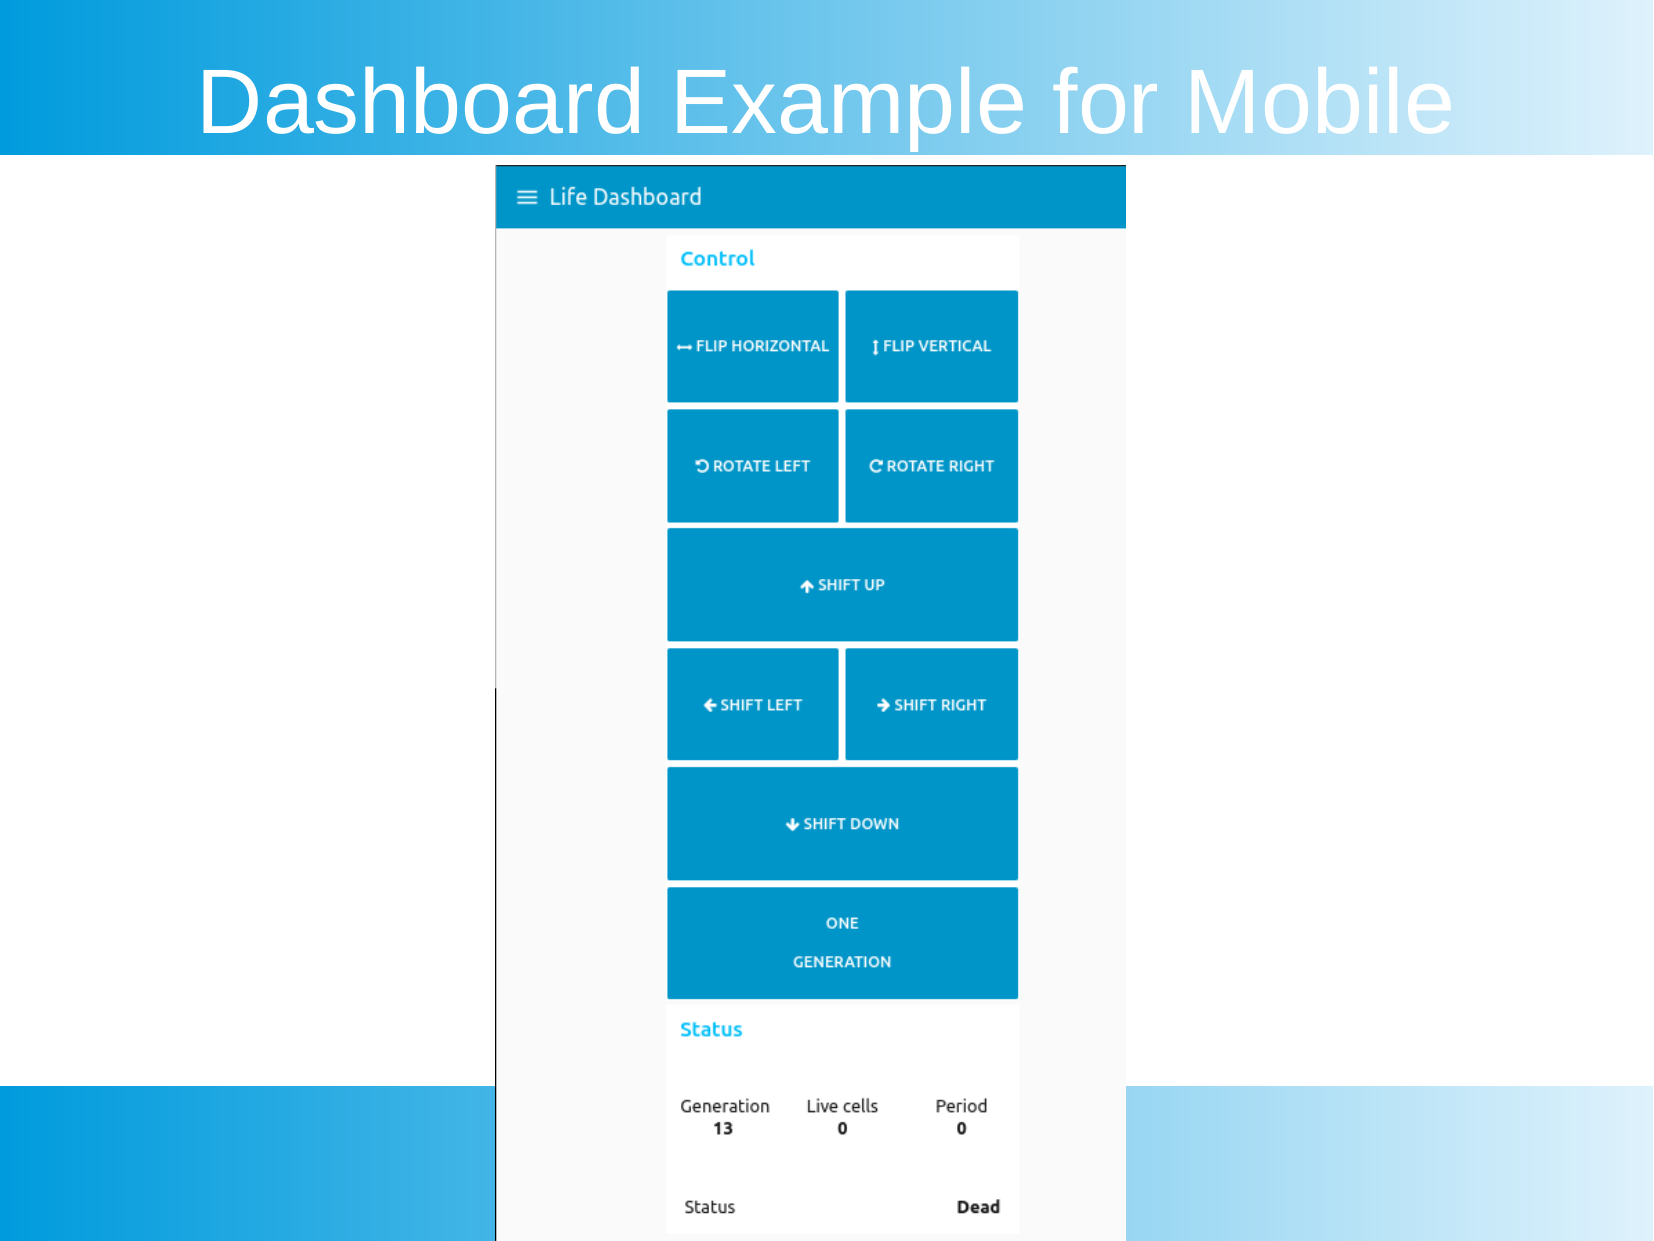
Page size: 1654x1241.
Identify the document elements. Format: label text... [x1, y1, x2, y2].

picture [621, 193, 629, 204]
picture [671, 193, 679, 204]
picture [577, 193, 586, 204]
title Dashboard Example for Mobile [82, 49, 1571, 155]
picture [682, 193, 689, 204]
picture [690, 187, 700, 204]
picture [657, 193, 667, 204]
picture [610, 193, 619, 204]
picture [644, 187, 654, 204]
picture [632, 187, 641, 204]
picture [568, 187, 574, 204]
picture [595, 189, 607, 204]
picture [551, 189, 560, 204]
picture [518, 196, 537, 204]
picture [495, 165, 1126, 1241]
